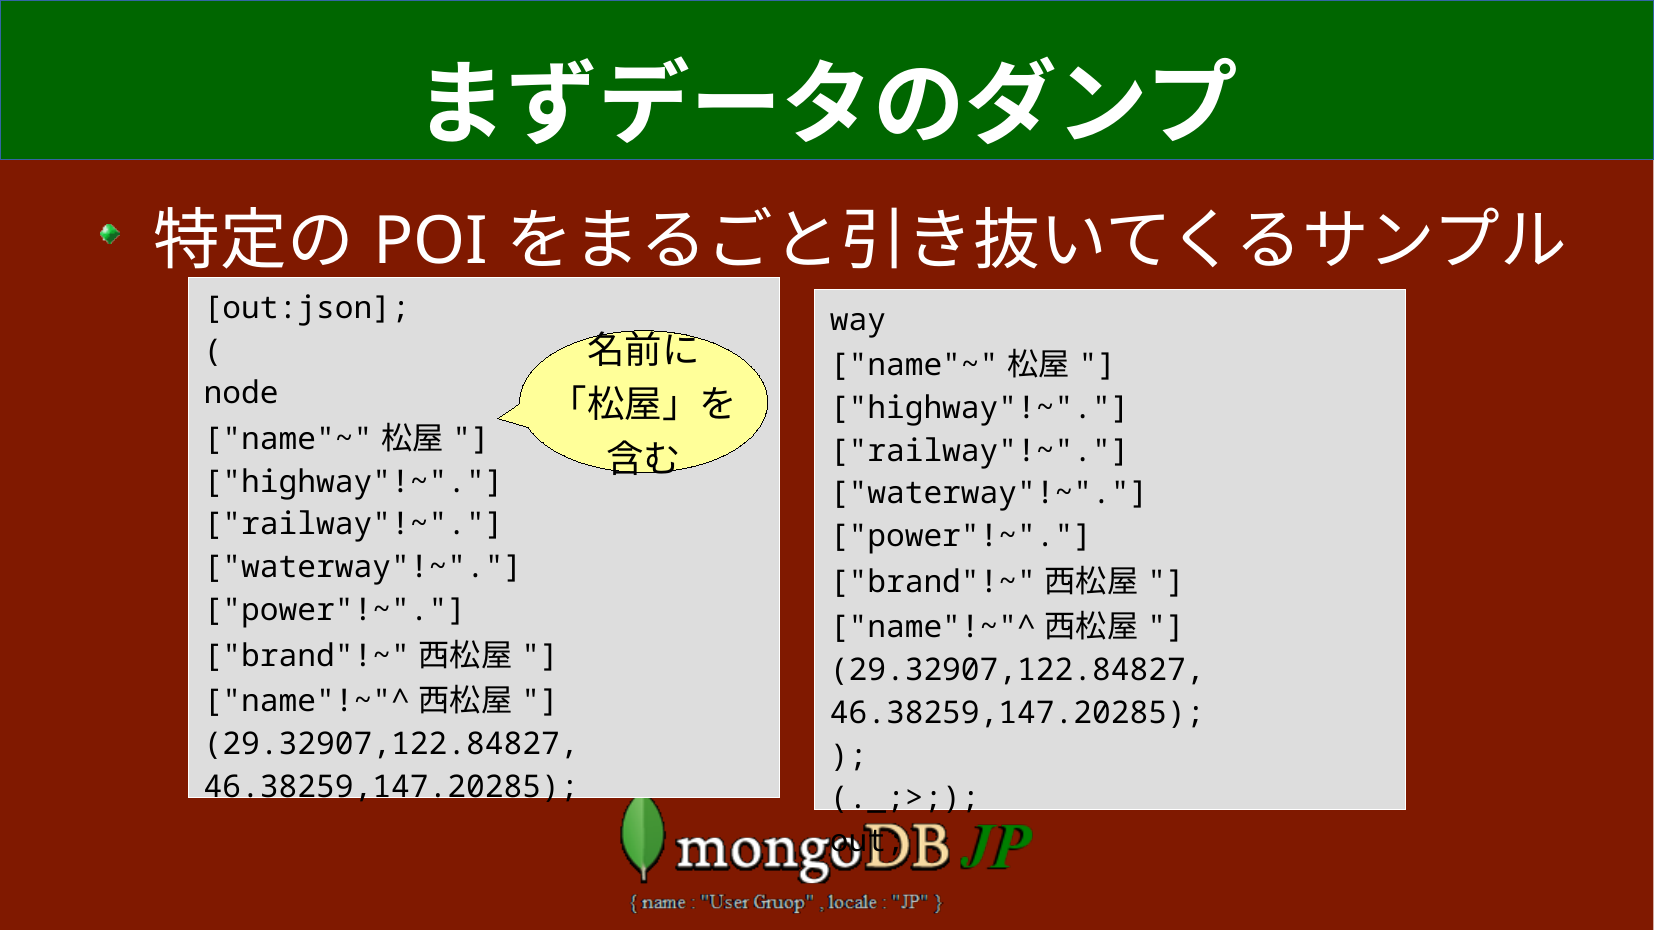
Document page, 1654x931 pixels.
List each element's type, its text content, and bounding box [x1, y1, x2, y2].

list 特定のPOIをまるごと引き抜いてくるサンプル [82, 185, 1571, 726]
picture [616, 784, 1047, 931]
text_box 名前に 「松屋」を 含む [497, 330, 768, 473]
text_box [out:json]; ( node ["name"~"松屋"] ["highway"!~"."] ["railway"!~"."] ["waterway"!~"."] ["power"!~"."] ["brand"!~"西松屋"] ["name"!~"^西松屋"] (29.32907,122.84827, 46.38259,147.20285); [188, 277, 780, 798]
title まずデータのダンプ [82, 37, 1571, 156]
text_box way ["name"~"松屋"] ["highway"!~"."] ["railway"!~"."] ["waterway"!~"."] ["power"!~"."] ["brand"!~"西松屋"] ["name"!~"^西松屋"] (29.32907,122.84827, 46.38259,147.20285); ); (._;>;); out; [814, 289, 1406, 810]
